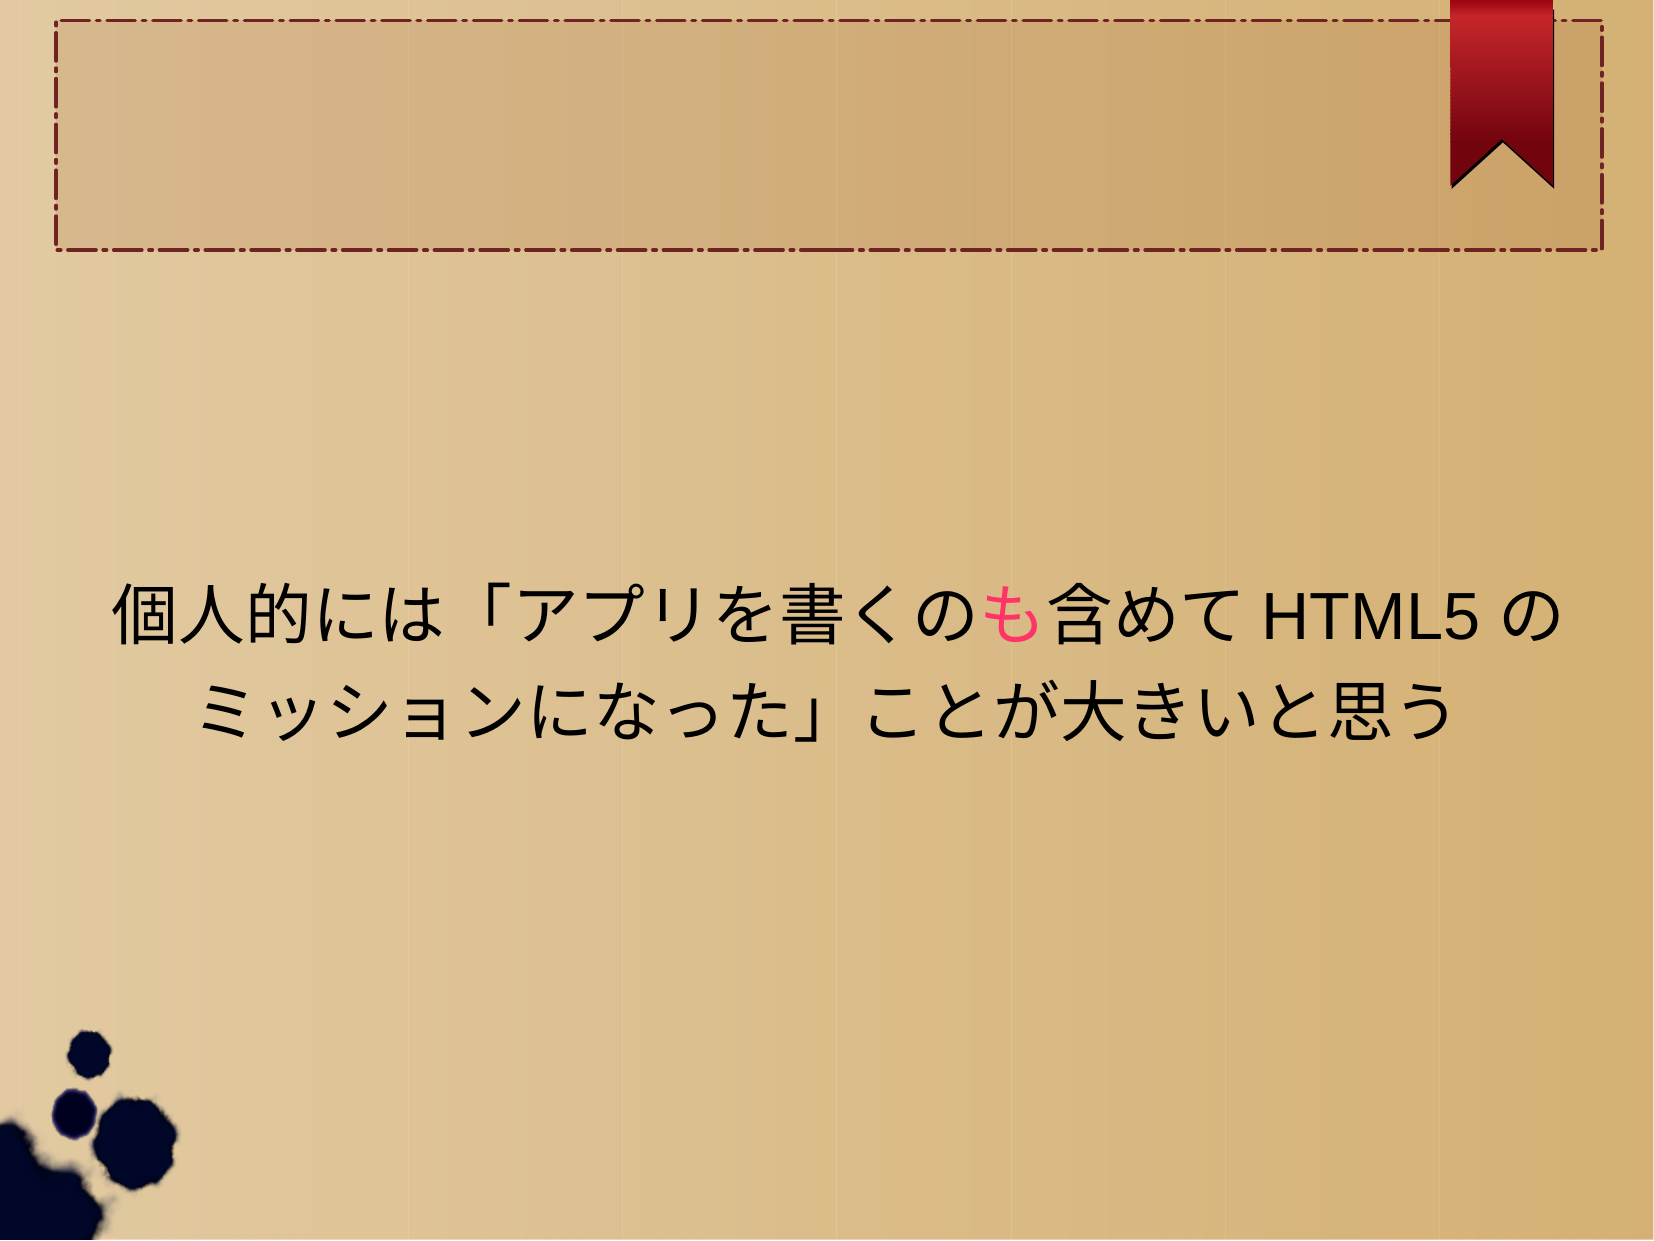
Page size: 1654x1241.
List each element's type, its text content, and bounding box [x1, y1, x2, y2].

subtitle 個人的には「アプリを書くのも含めて HTML5 のミッションになった」ことが大きいと思う [82, 299, 1571, 1019]
